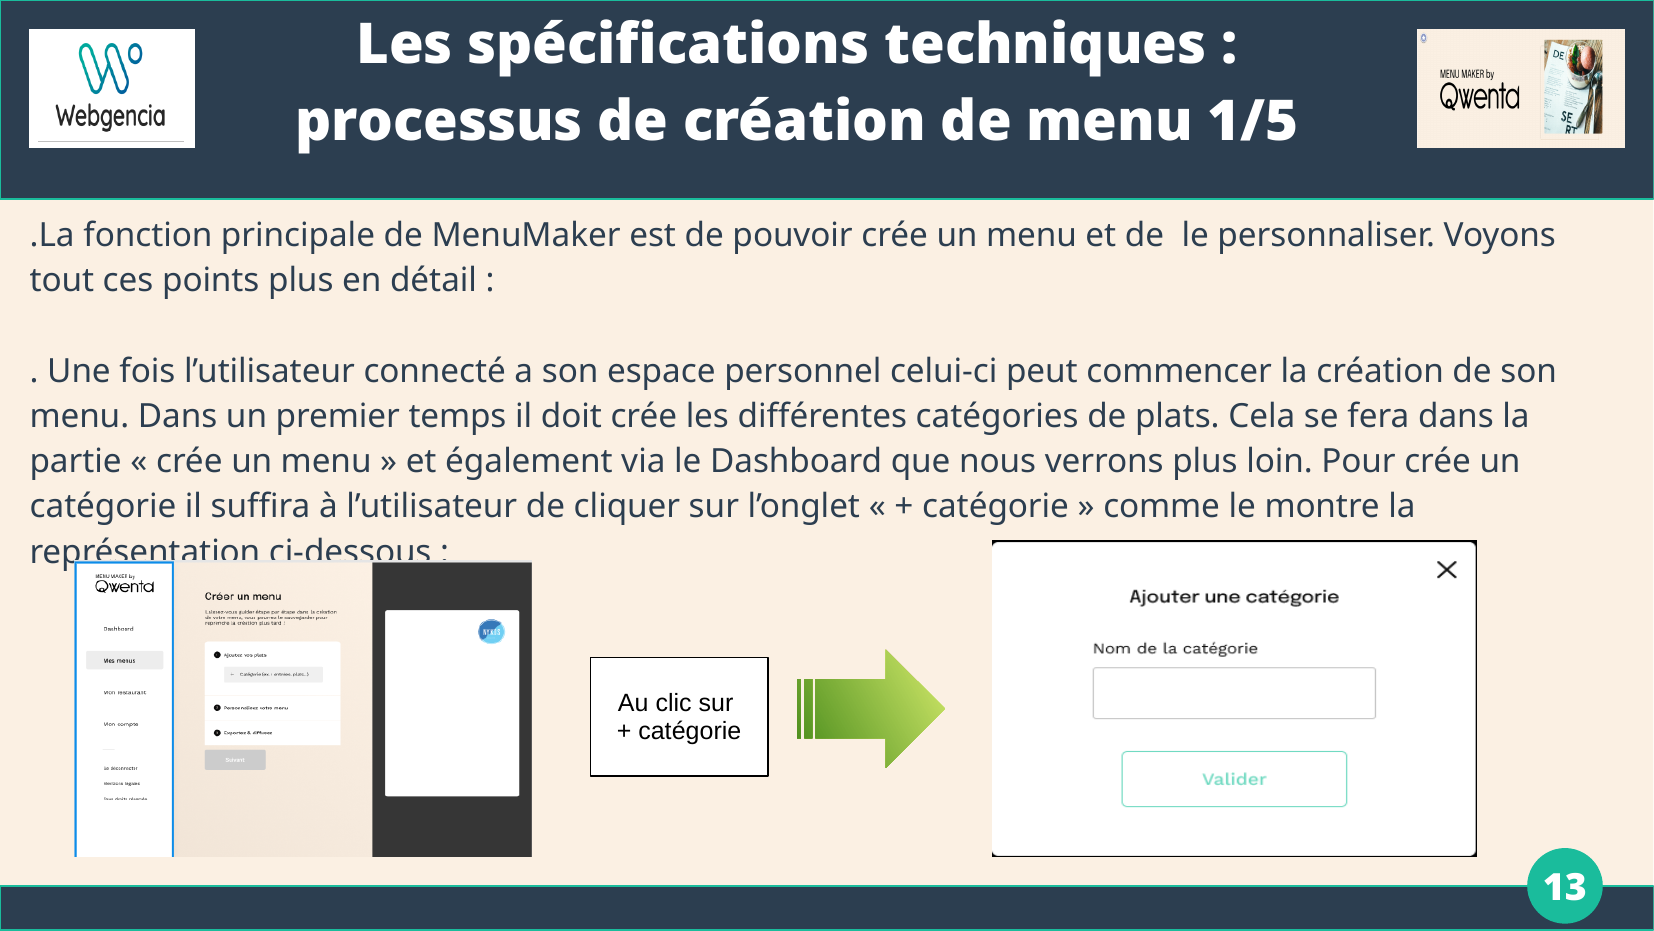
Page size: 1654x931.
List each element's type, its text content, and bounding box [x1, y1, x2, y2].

picture [29, 29, 195, 148]
picture [1417, 29, 1625, 148]
picture [74, 560, 532, 857]
text_box [804, 679, 813, 739]
text_box Au clic sur + catégorie [590, 657, 768, 776]
text_box [815, 649, 945, 768]
title Les spécifications techniques : processus de création de menu 1/5 [206, 59, 1388, 177]
subtitle .La fonction principale de MenuMaker est de pouvoir crée un menu et de le personnaliser. Voyons tout ces points plus en détail : . Une fois l’utilisateur connecté a son espace personnel celui-ci peut commencer la création de son menu. Dans un premier temps il doit crée les différentes catégories de plats. Cela se fera dans la partie « crée un menu » et également via le Dashboard que nous verrons plus loin. Pour crée un catégorie il suffira à l’utilisateur de cliquer sur l’onglet « + catégorie » comme le montre la représentation ci-dessous : [29, 211, 1625, 520]
text_box [797, 679, 801, 739]
picture [992, 540, 1477, 857]
